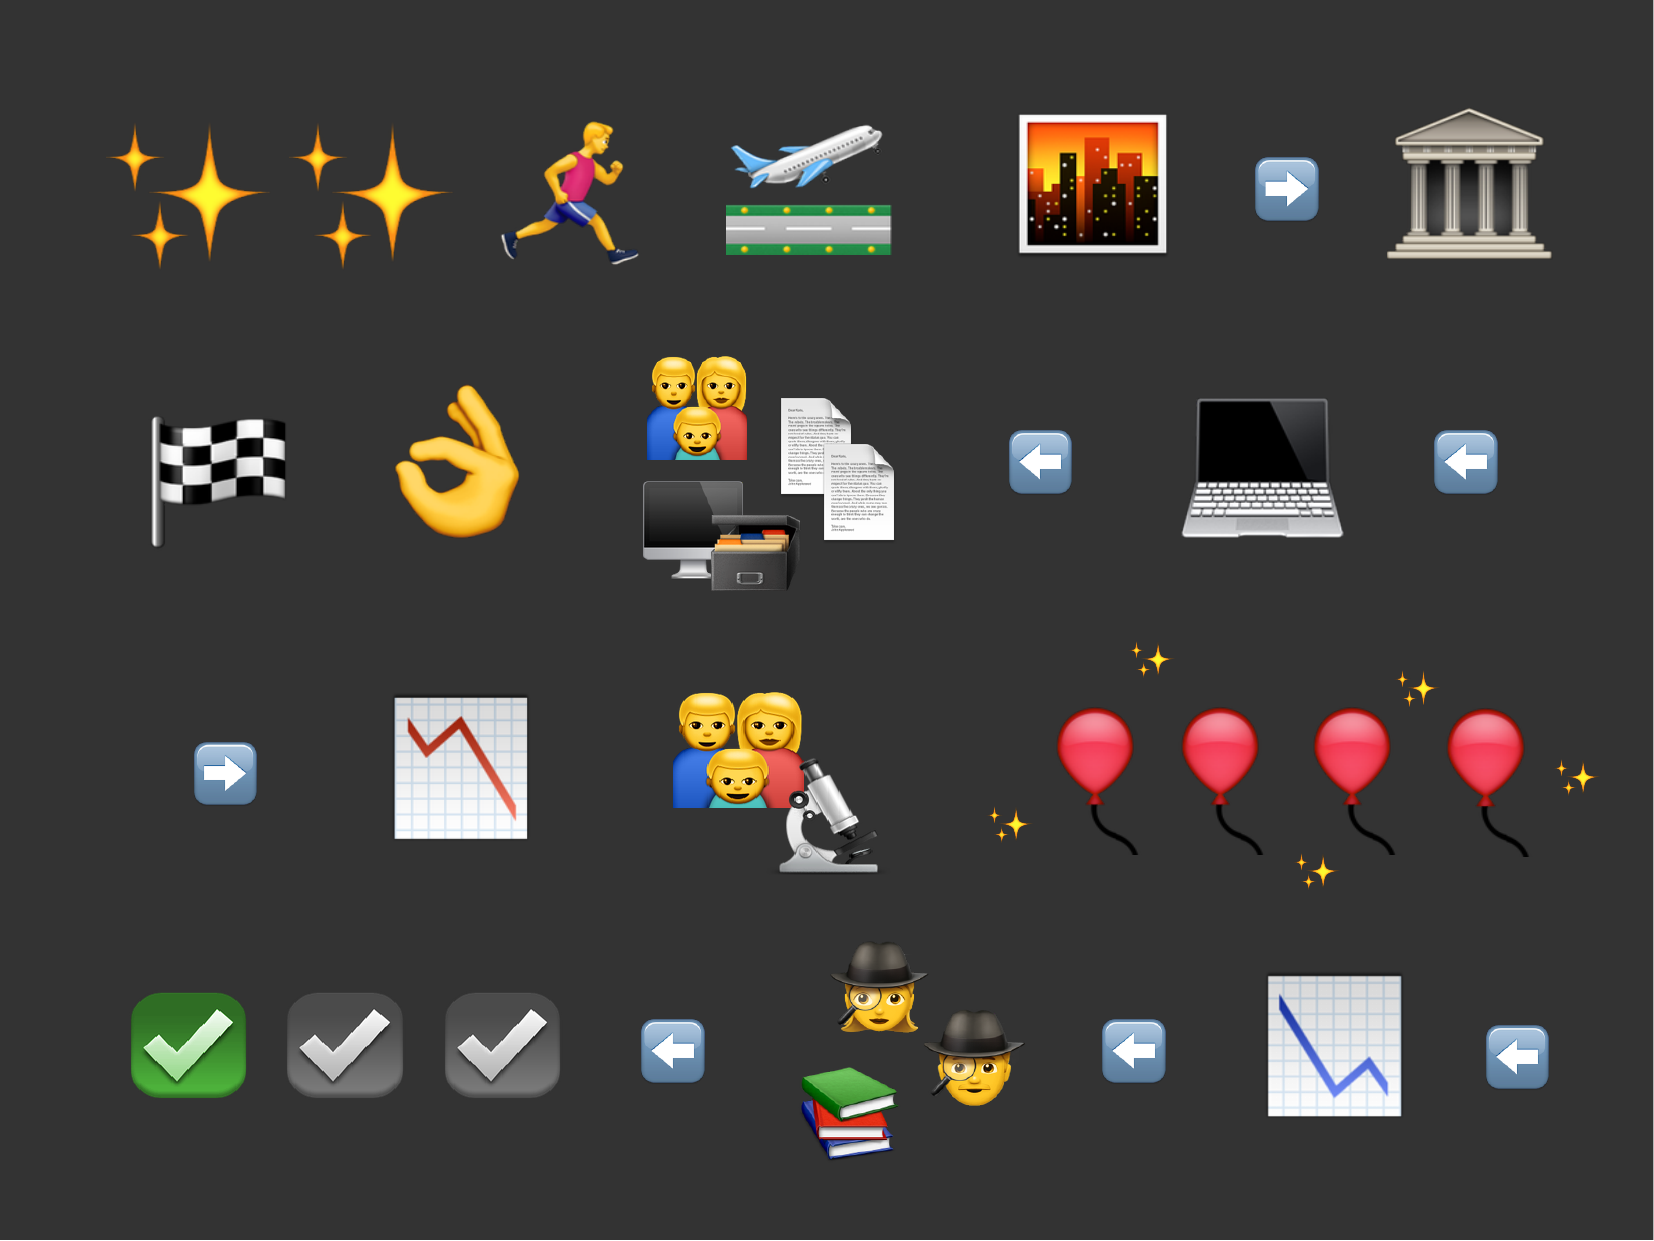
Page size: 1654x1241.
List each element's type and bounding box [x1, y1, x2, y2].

picture [484, 116, 650, 272]
picture [106, 122, 272, 278]
picture [637, 1015, 708, 1086]
picture [190, 738, 260, 808]
picture [797, 1067, 903, 1164]
picture [289, 122, 455, 278]
picture [1005, 426, 1075, 497]
picture [1180, 386, 1347, 542]
picture [1430, 426, 1501, 497]
picture [1251, 968, 1418, 1124]
picture [136, 406, 302, 562]
picture [1010, 106, 1176, 262]
picture [1251, 153, 1322, 224]
picture [378, 690, 544, 847]
picture [1387, 106, 1554, 261]
picture [647, 354, 747, 460]
picture [1128, 641, 1176, 680]
picture [986, 670, 1601, 892]
picture [643, 392, 909, 606]
picture [125, 989, 253, 1103]
picture [726, 100, 892, 256]
picture [1482, 1021, 1552, 1092]
picture [281, 989, 410, 1103]
picture [373, 383, 539, 540]
picture [826, 938, 1027, 1106]
picture [1098, 1015, 1169, 1086]
picture [673, 690, 895, 875]
picture [439, 989, 567, 1103]
